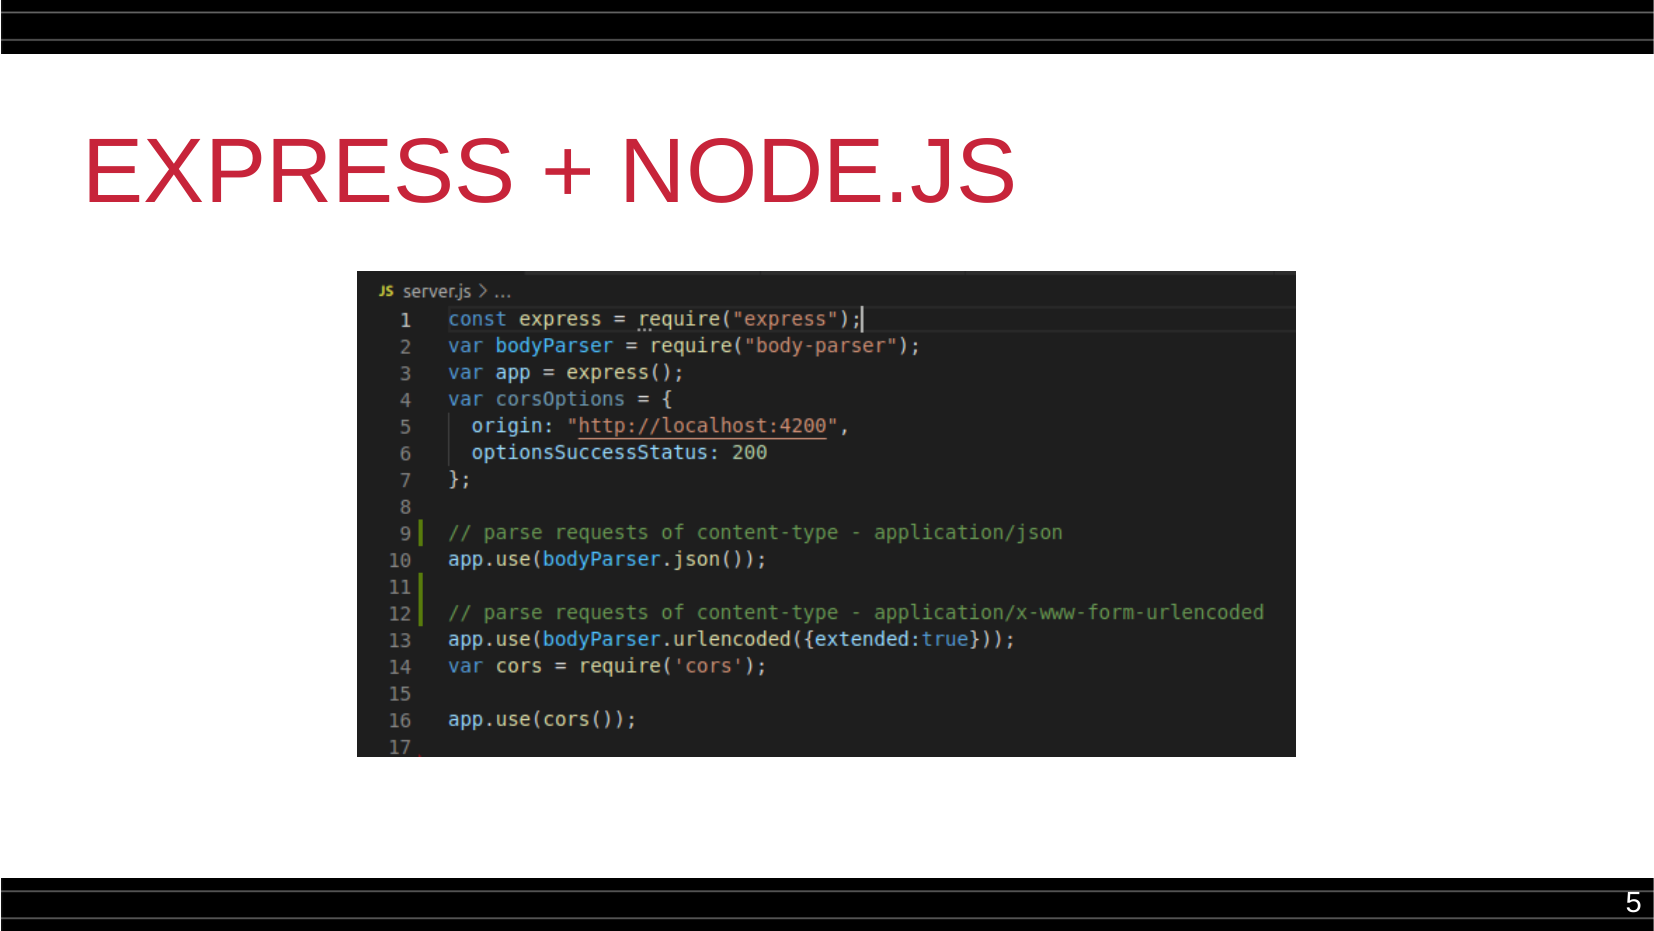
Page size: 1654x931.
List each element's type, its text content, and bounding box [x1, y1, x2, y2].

title EXPRESS + NODE.JS [82, 92, 1571, 249]
picture [1, 0, 1654, 54]
picture [357, 271, 1296, 757]
picture [1, 878, 1654, 931]
